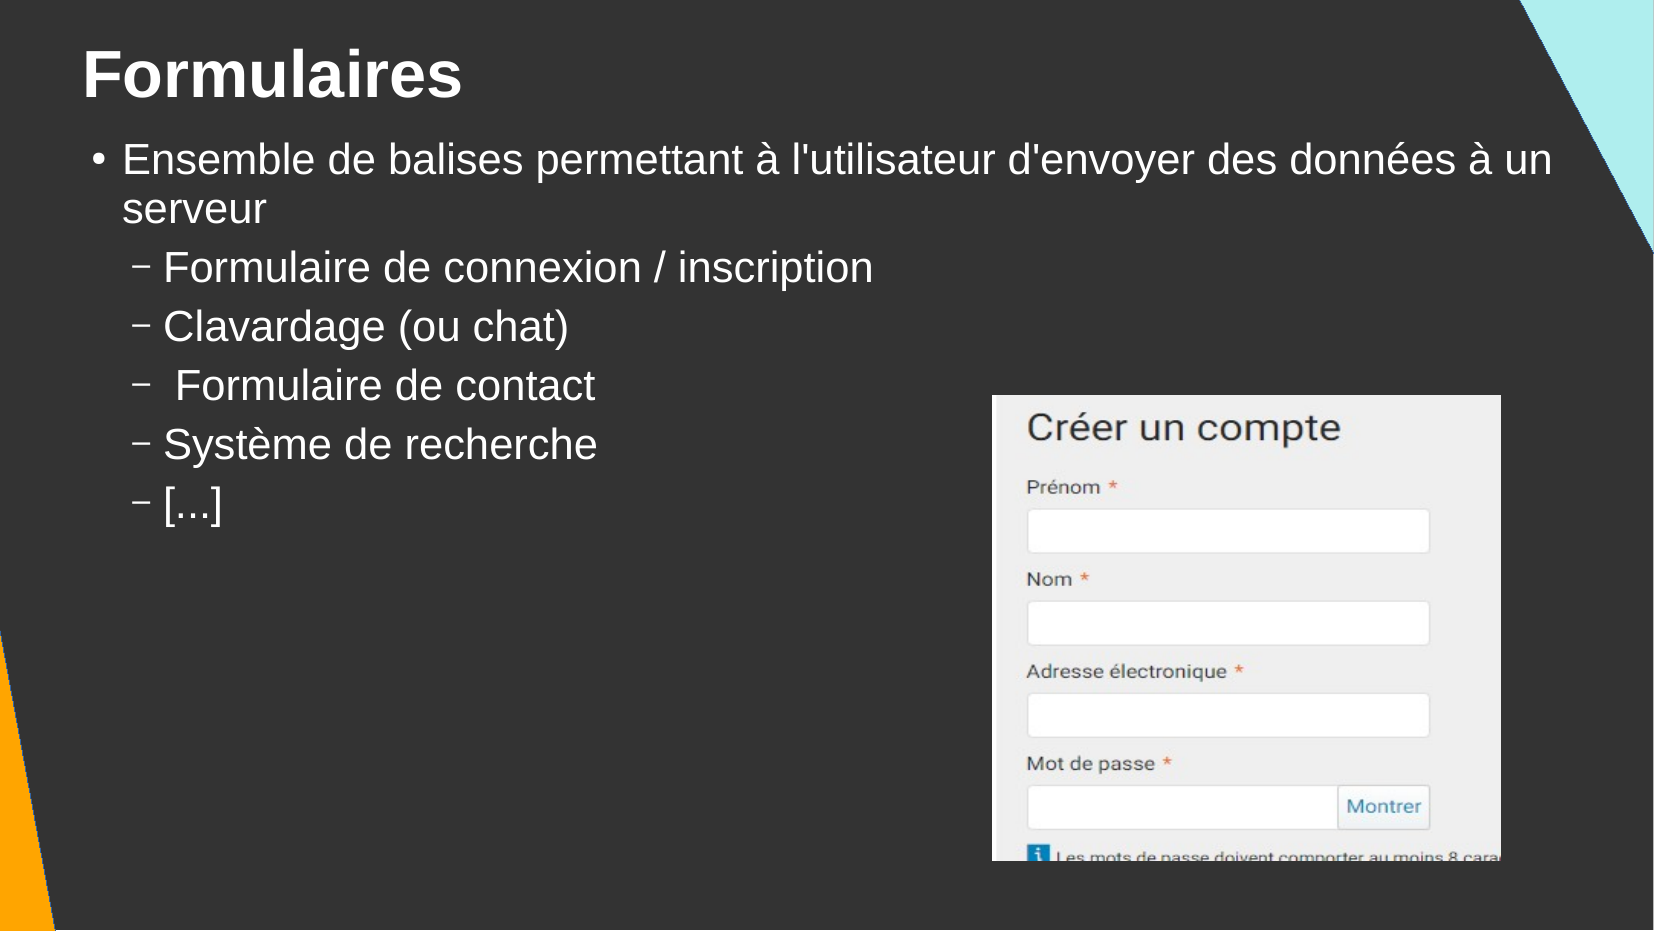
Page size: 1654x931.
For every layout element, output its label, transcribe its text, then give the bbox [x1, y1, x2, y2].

picture [992, 395, 1501, 861]
text_box [1519, 0, 1654, 254]
title Formulaires [82, 37, 1571, 114]
list Ensemble de balises permettant à l'utilisateur d'envoyer des données à un serveur Formulaire de connexion / inscription Clavardage (ou chat) Formulaire de contact Système de recherche [...] [80, 135, 1605, 532]
text_box [0, 630, 56, 931]
